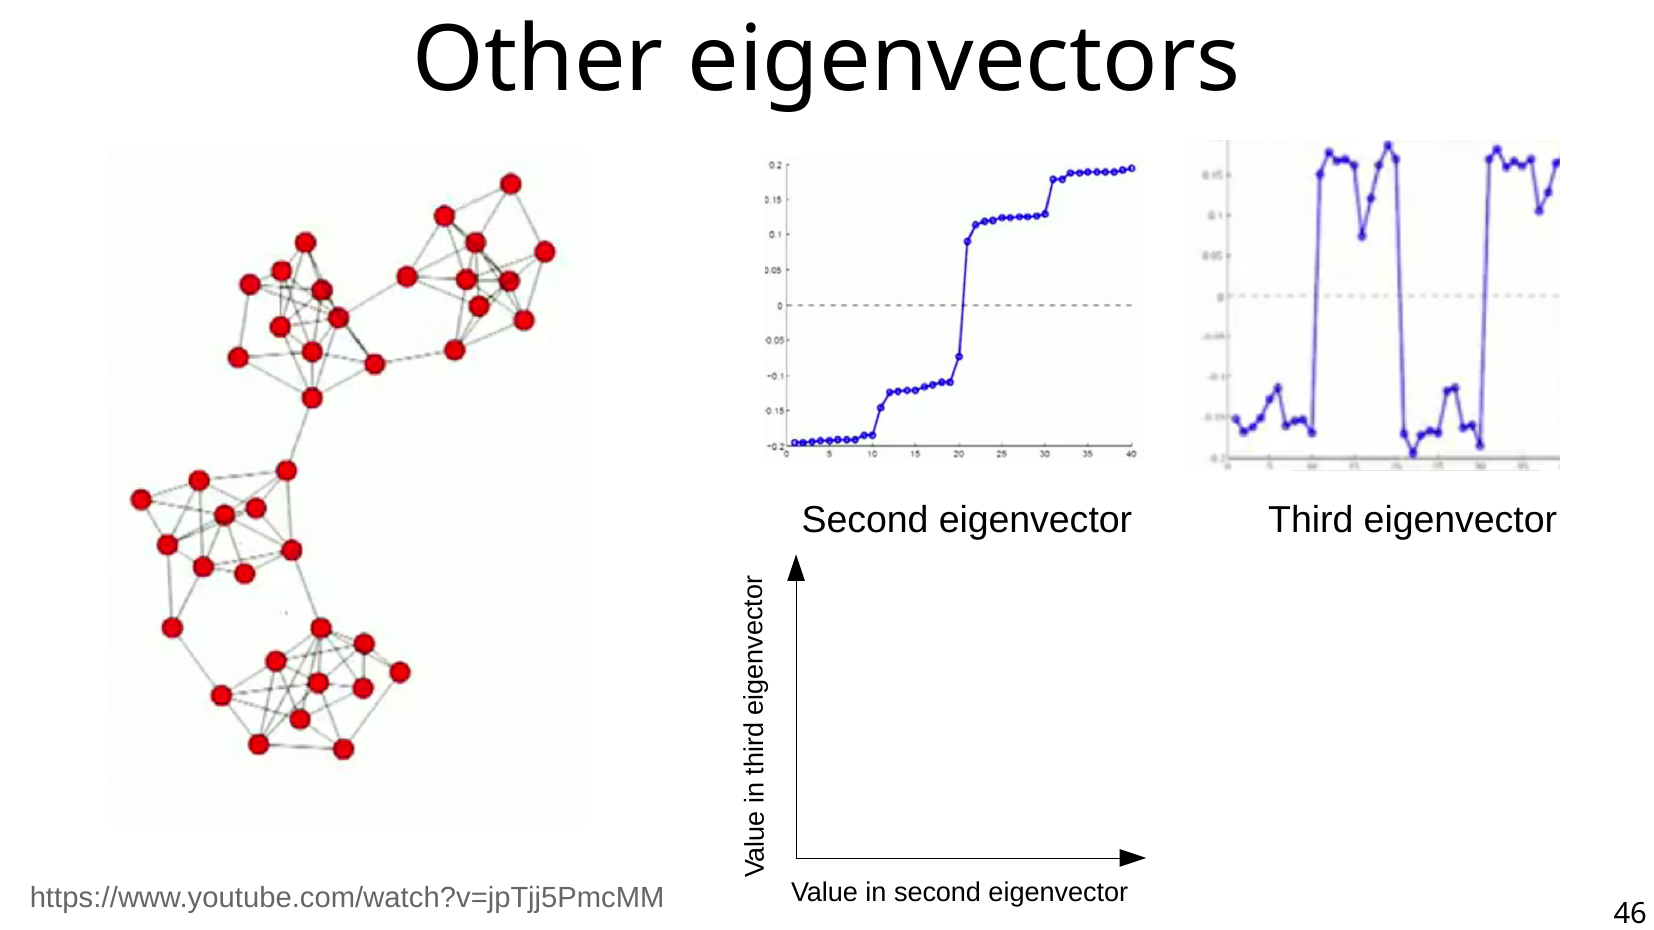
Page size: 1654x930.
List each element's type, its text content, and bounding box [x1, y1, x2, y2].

text_box https://www.youtube.com/watch?v=jpTjj5PmcMM [15, 873, 976, 921]
picture [1185, 140, 1561, 471]
text_box Value in second eigenvector [777, 869, 1163, 915]
picture [765, 157, 1144, 462]
text_box Second eigenvector [786, 491, 1147, 549]
picture [108, 150, 586, 826]
title Other eigenvectors [82, 3, 1571, 107]
text_box Value in third eigenvector [729, 543, 778, 873]
text_box Third eigenvector [1253, 491, 1573, 549]
